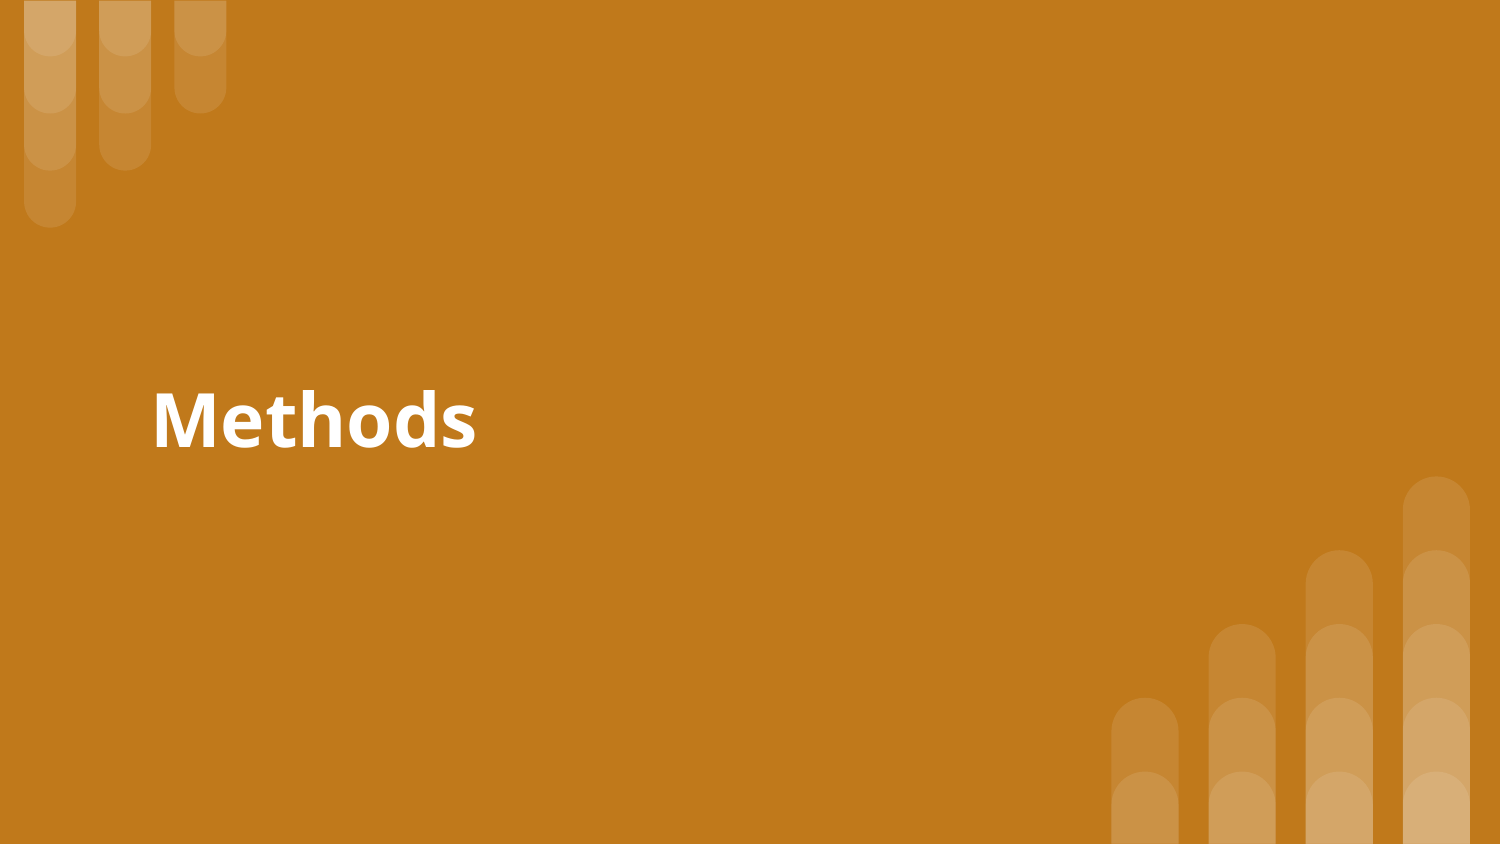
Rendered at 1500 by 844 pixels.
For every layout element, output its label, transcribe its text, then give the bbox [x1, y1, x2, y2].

title Methods [135, 264, 1097, 572]
